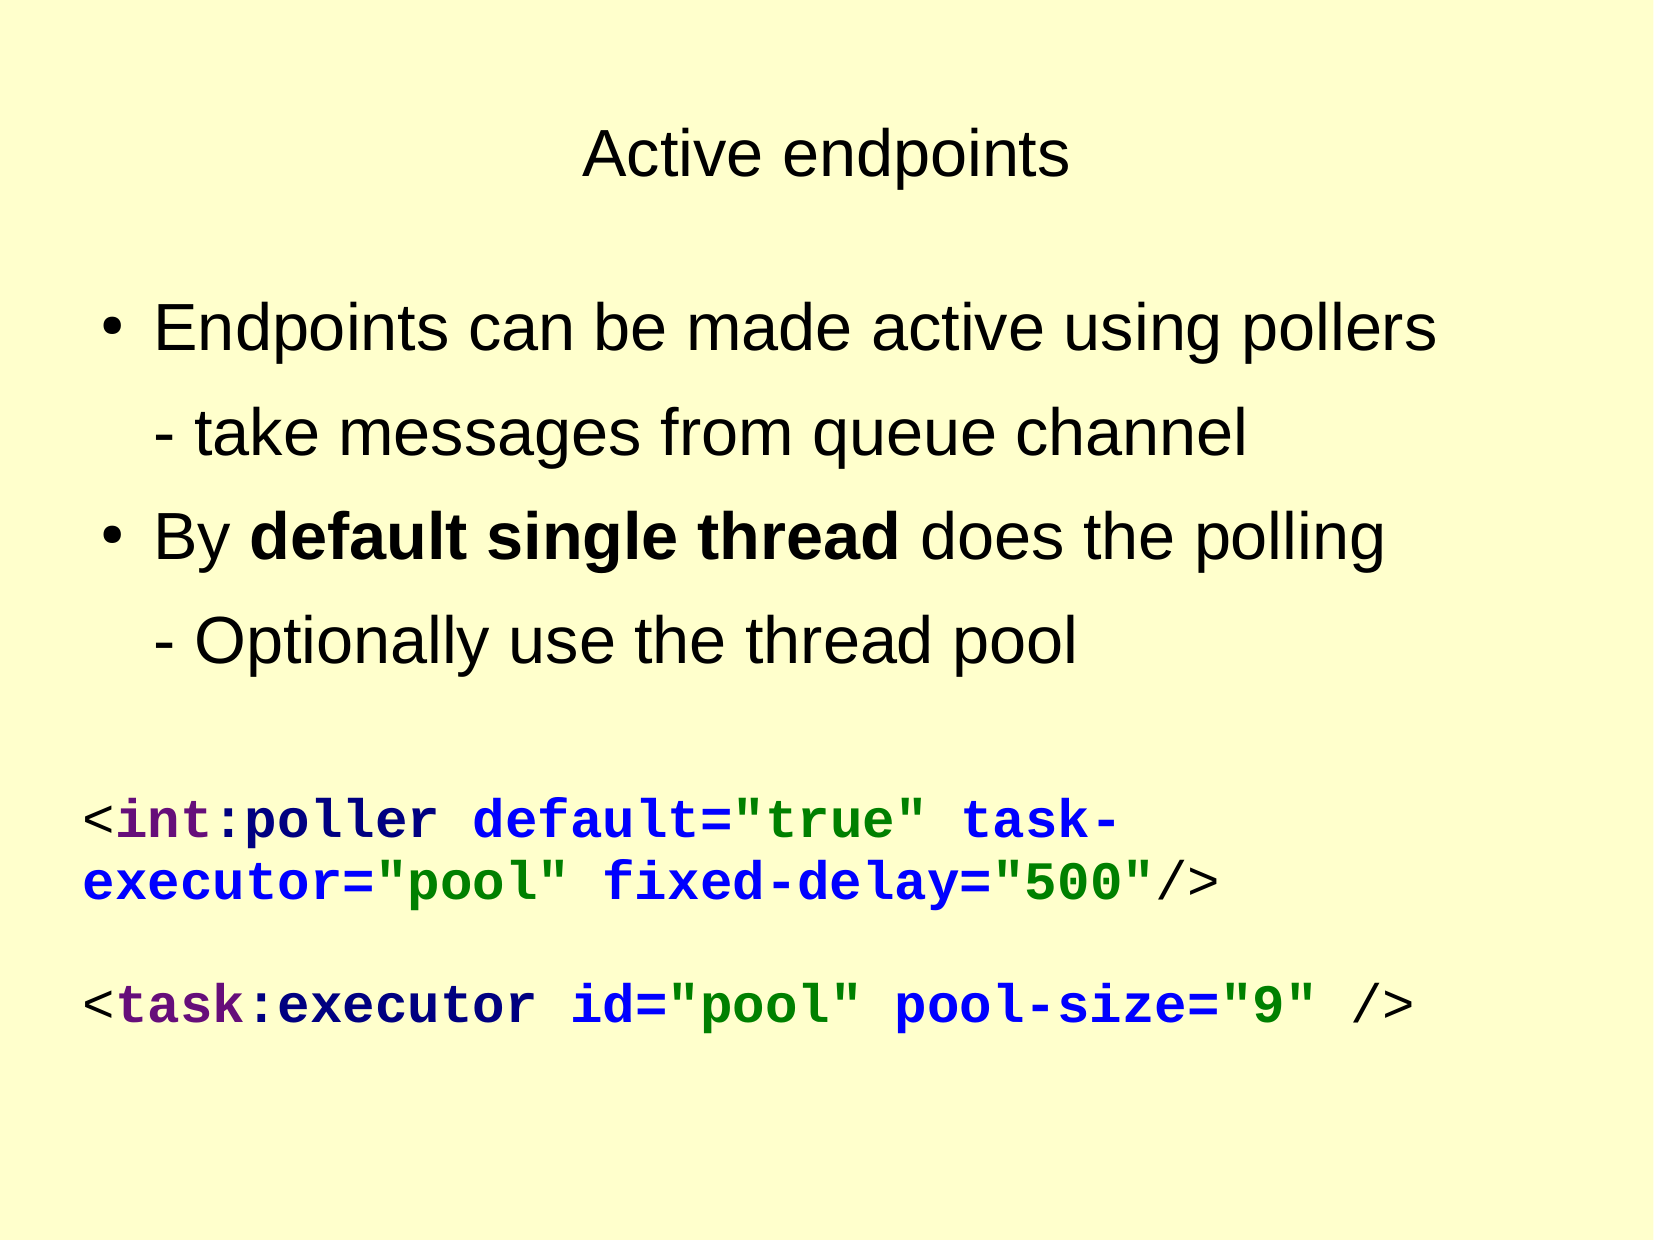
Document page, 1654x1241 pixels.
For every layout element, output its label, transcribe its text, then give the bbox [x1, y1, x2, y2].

list Endpoints can be made active using pollers - take messages from queue channel By default single thread does the polling - Optionally use the thread pool <int:poller default="true" task-executor="pool" fixed-delay="500"/> <task:executor id="pool" pool-size="9" /> [82, 290, 1571, 1109]
title Active endpoints [82, 49, 1571, 257]
